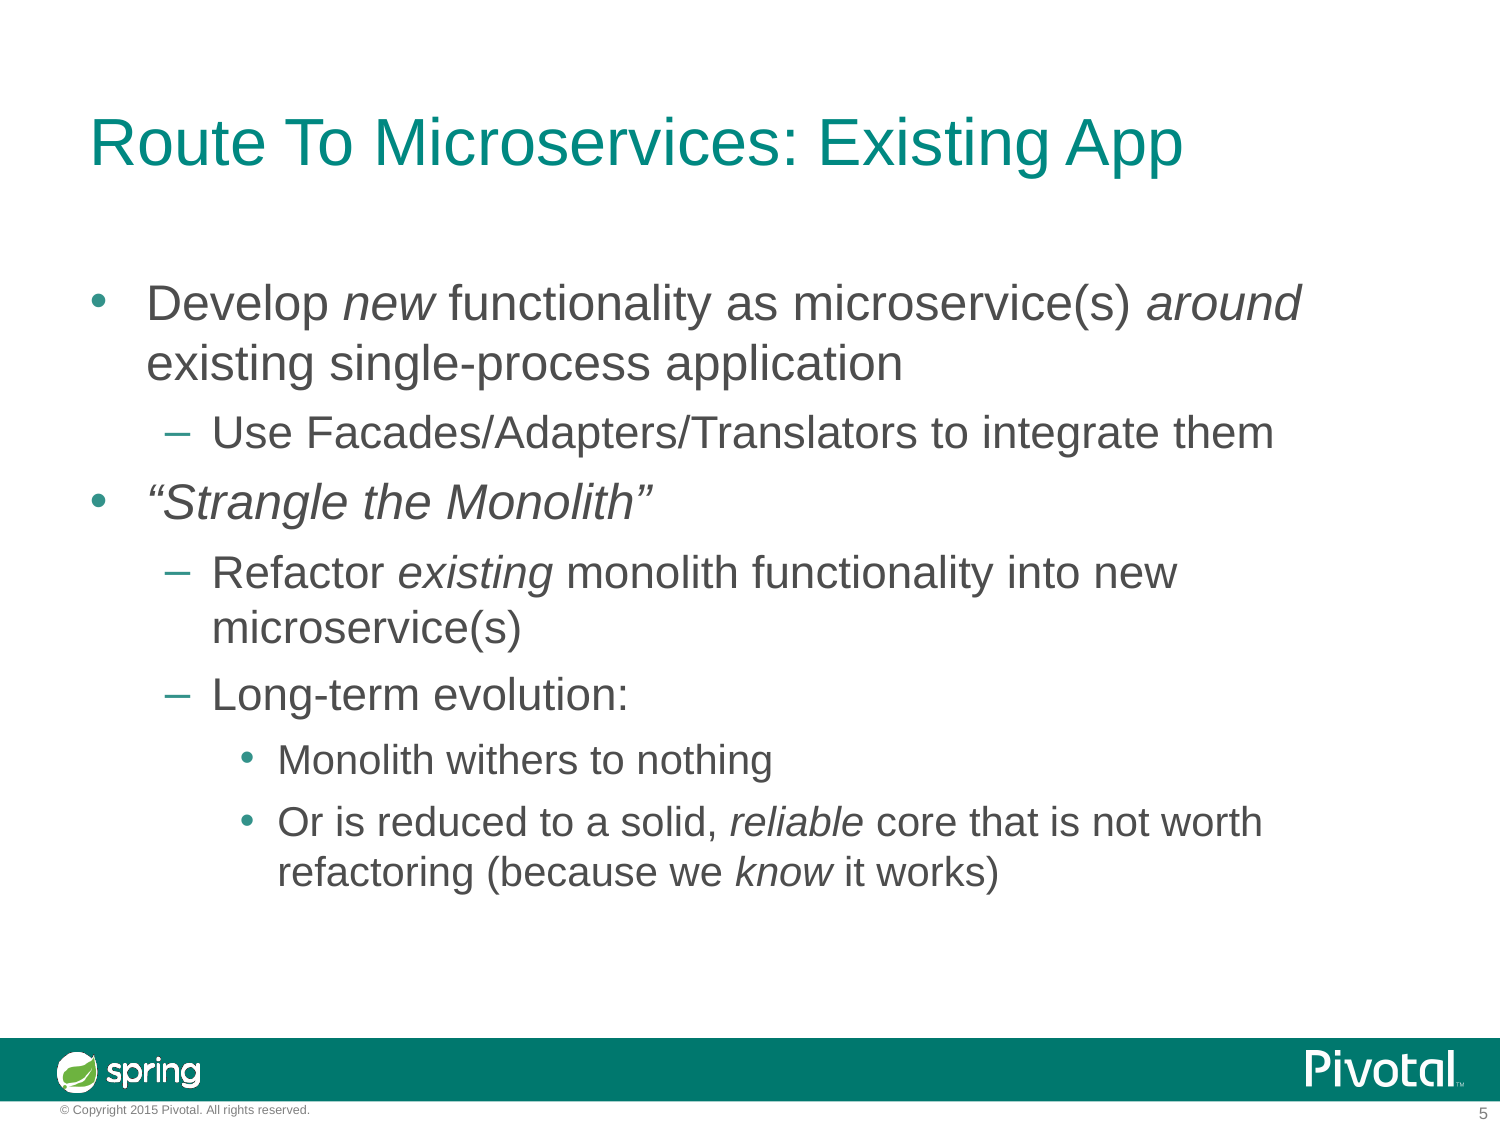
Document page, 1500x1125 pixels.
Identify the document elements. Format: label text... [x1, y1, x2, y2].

title Route To Microservices: Existing App [75, 45, 1426, 233]
picture [32, 1041, 210, 1103]
picture [1306, 1050, 1464, 1087]
list Develop new functionality as microservice(s) around existing single-process application Use Facades/Adapters/Translators to integrate them “Strangle the Monolith” Refactor existing monolith functionality into new microservice(s) Long-term evolution: Monolith withers to nothing Or is reduced to a solid, reliable core that is not worth refactoring (because we know it works) [75, 262, 1426, 1005]
